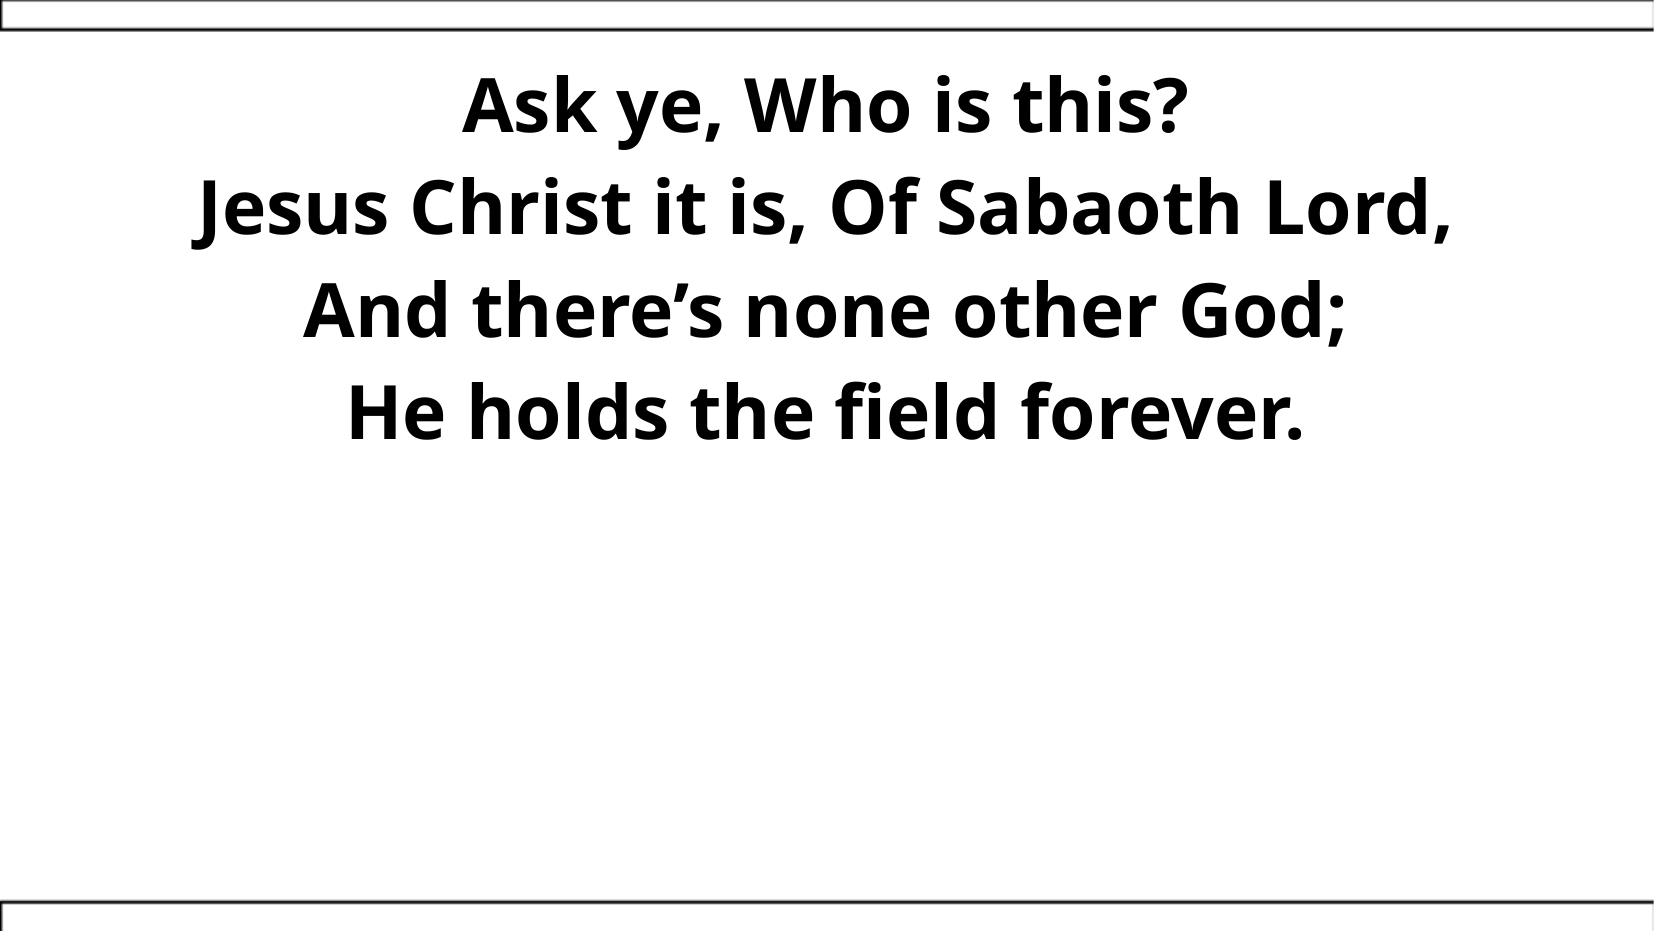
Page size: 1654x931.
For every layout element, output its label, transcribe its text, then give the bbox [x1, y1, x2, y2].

text_box Ask ye, Who is this? Jesus Christ it is, Of Sabaoth Lord, And there’s none other God; He holds the field forever. [76, 45, 1577, 460]
picture [0, 0, 1654, 931]
